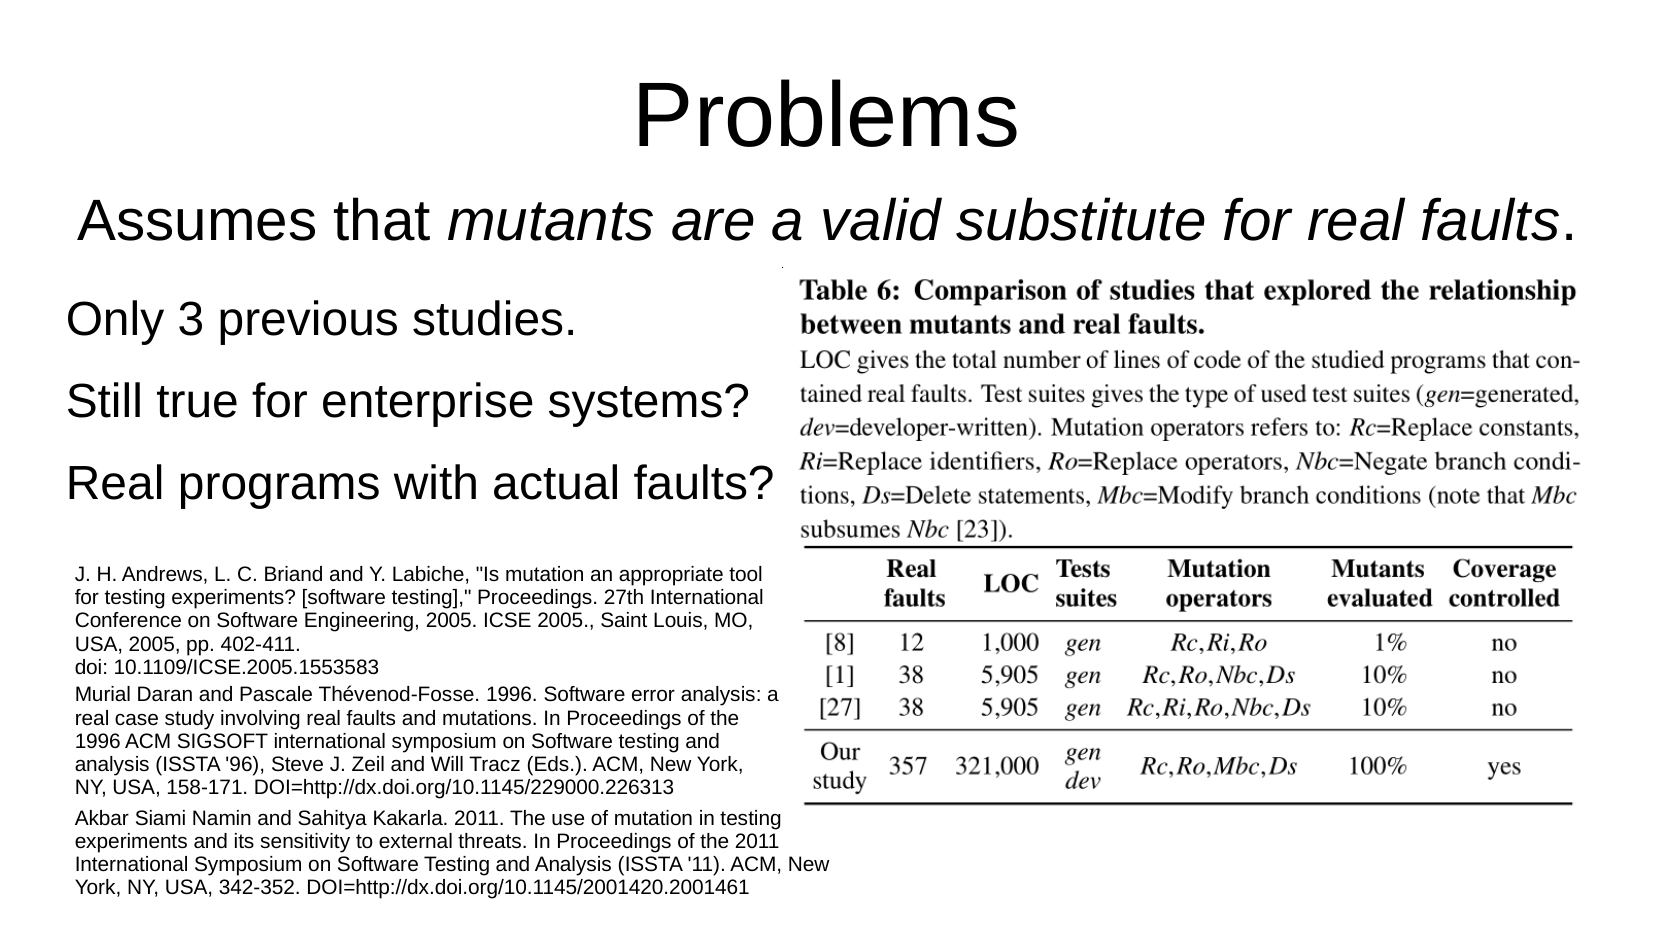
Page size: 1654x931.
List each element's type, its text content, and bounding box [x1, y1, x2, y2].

title Problems [82, 37, 1571, 180]
text_box J. H. Andrews, L. C. Briand and Y. Labiche, "Is mutation an appropriate tool for testing experiments? [software testing]," Proceedings. 27th International Conference on Software Engineering, 2005. ICSE 2005., Saint Louis, MO, USA, 2005, pp. 402-411. doi: 10.1109/ICSE.2005.1553583 [60, 555, 796, 674]
text_box Assumes that mutants are a valid substitute for real faults. [62, 180, 1623, 254]
text_box Murial Daran and Pascale Thévenod-Fosse. 1996. Software error analysis: a real case study involving real faults and mutations. In Proceedings of the 1996 ACM SIGSOFT international symposium on Software testing and analysis (ISSTA '96), Steve J. Zeil and Will Tracz (Eds.). ACM, New York, NY, USA, 158-171. DOI=http://dx.doi.org/10.1145/229000.226313 [60, 675, 796, 794]
list Only 3 previous studies. Still true for enterprise systems? Real programs with actual faults? [65, 291, 782, 555]
picture [782, 267, 1597, 823]
text_box Akbar Siami Namin and Sahitya Kakarla. 2011. The use of mutation in testing experiments and its sensitivity to external threats. In Proceedings of the 2011 International Symposium on Software Testing and Analysis (ISSTA '11). ACM, New York, NY, USA, 342-352. DOI=http://dx.doi.org/10.1145/2001420.2001461 [60, 799, 886, 897]
